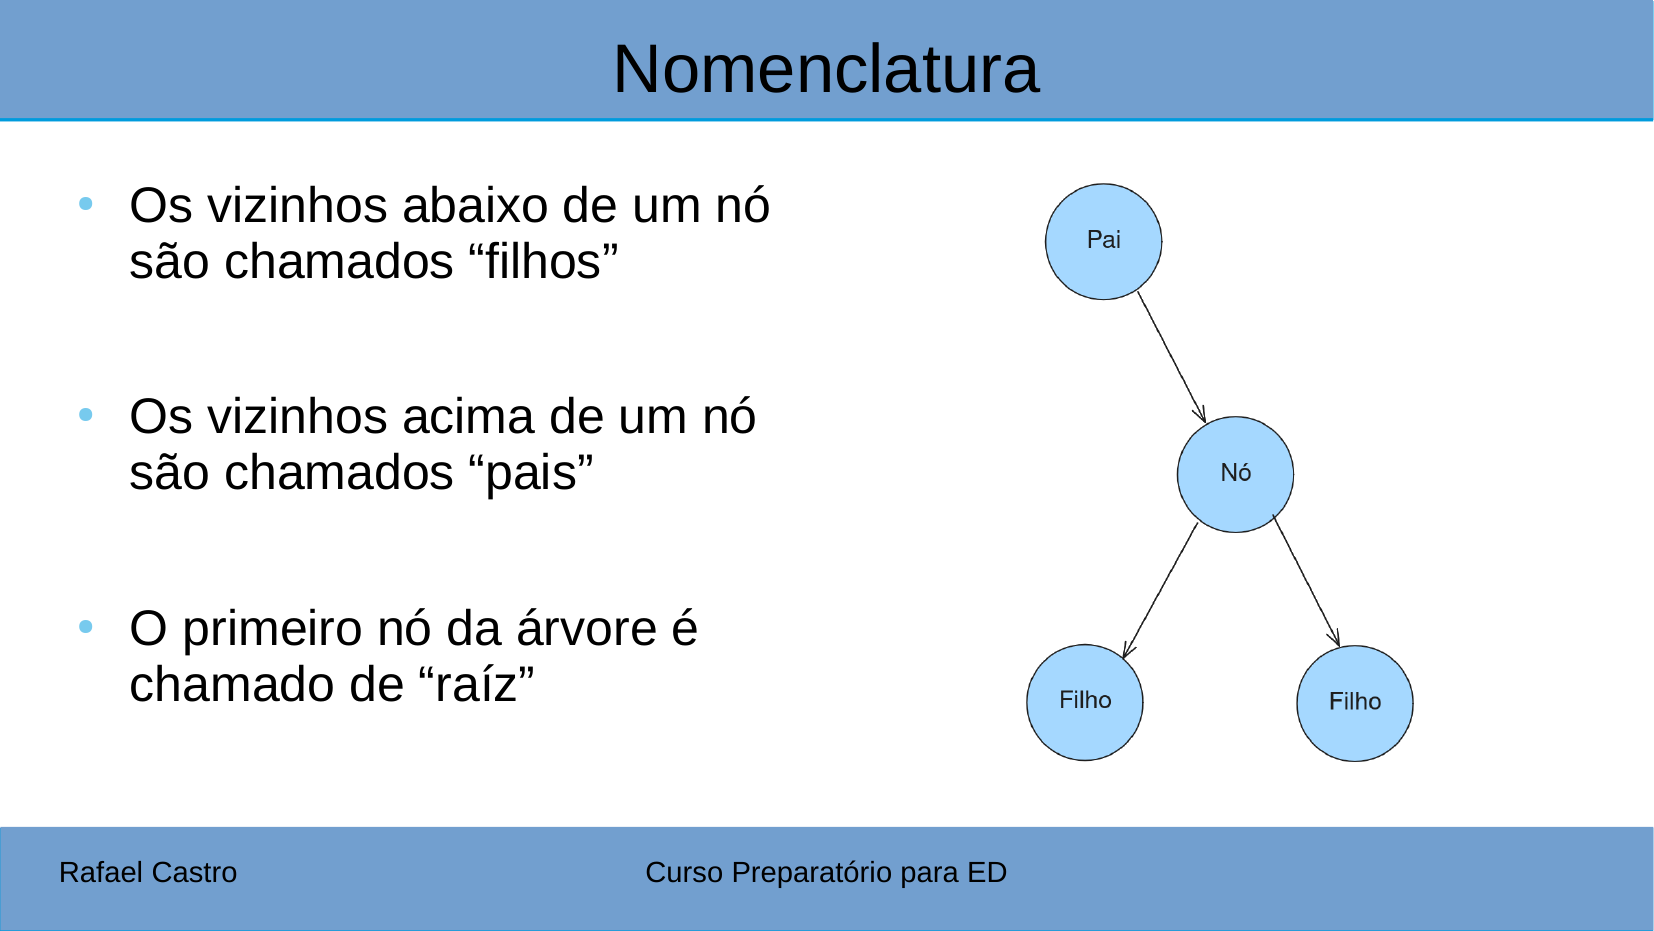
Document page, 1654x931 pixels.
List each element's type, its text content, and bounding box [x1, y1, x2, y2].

title Nomenclatura [59, 29, 1595, 108]
picture [1020, 177, 1420, 768]
list Os vizinhos abaixo de um nó são chamados “filhos” Os vizinhos acima de um nó são chamados “pais” O primeiro nó da árvore é chamado de “raíz” [59, 177, 809, 768]
